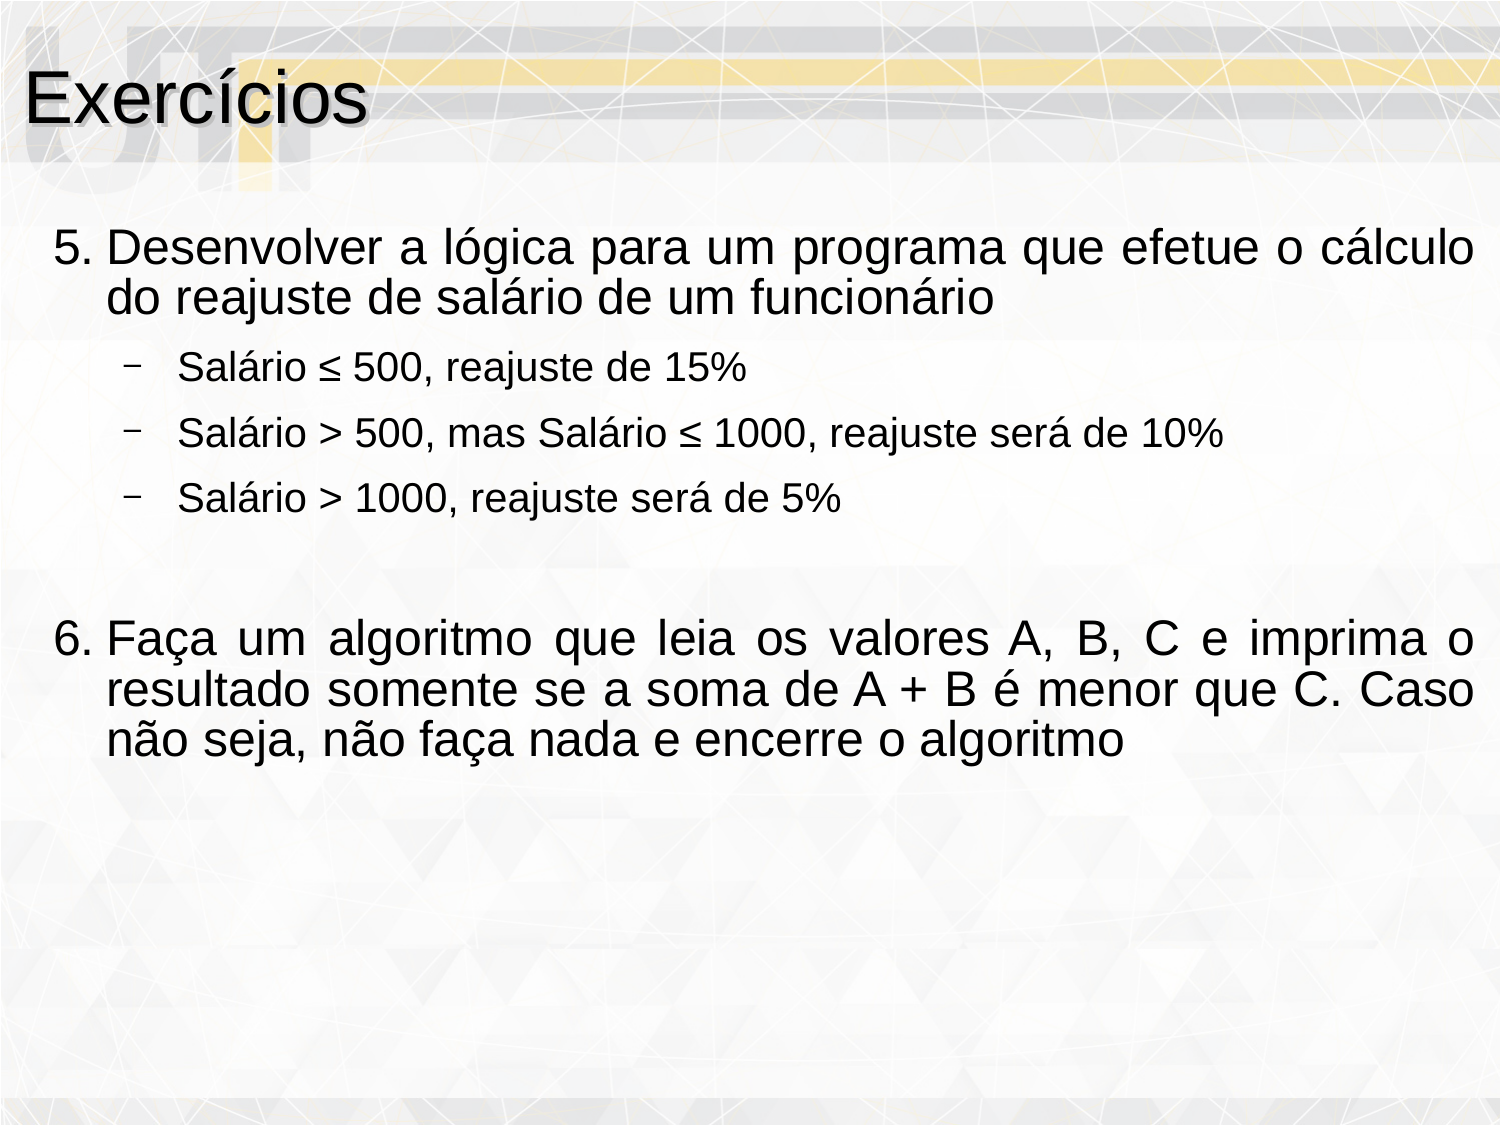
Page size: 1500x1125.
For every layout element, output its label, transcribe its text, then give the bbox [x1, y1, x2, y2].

table_cell F [1, 1, 1500, 1125]
title Exercícios [23, 18, 1489, 178]
list Desenvolver a lógica para um programa que efetue o cálculo do reajuste de salário de um funcionário Salário ≤ 500, reajuste de 15% Salário > 500, mas Salário ≤ 1000, reajuste será de 10% Salário > 1000, reajuste será de 5% Faça um algoritmo que leia os valores A, B, C e imprima o resultado somente se a soma de A + B é menor que C. Caso não seja, não faça nada e encerre o algoritmo [35, 224, 1477, 1087]
